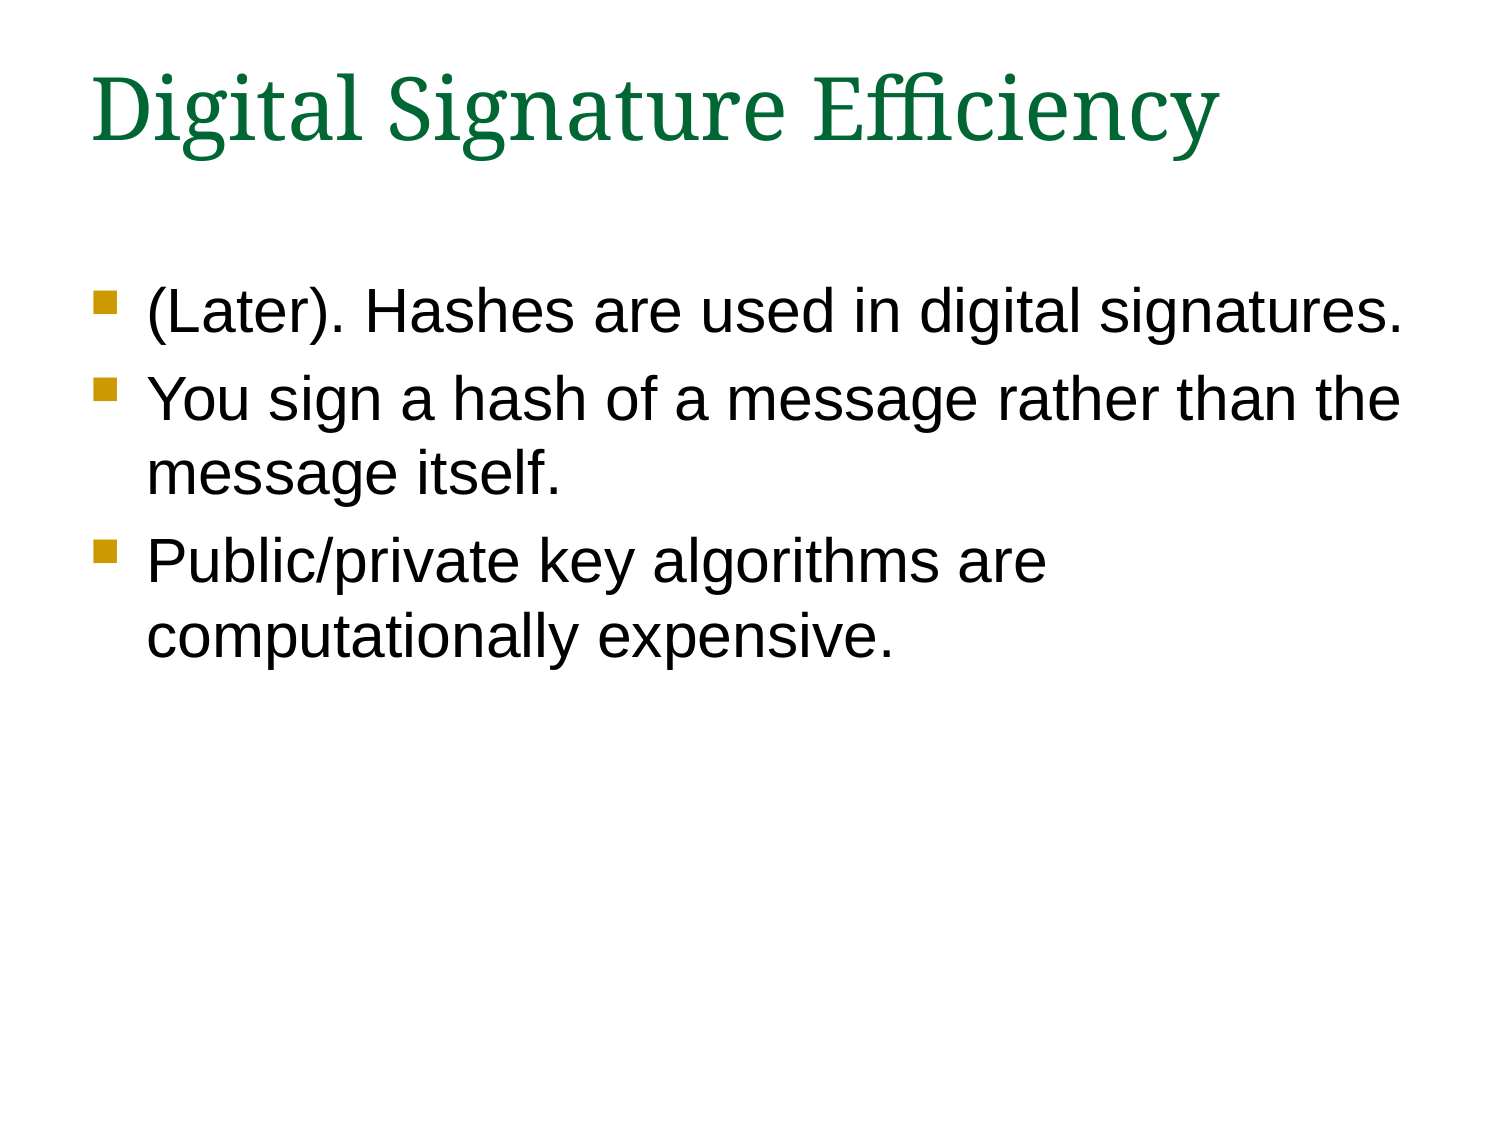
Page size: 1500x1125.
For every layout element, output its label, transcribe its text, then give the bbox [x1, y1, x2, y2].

title Digital Signature Efficiency [75, 45, 1425, 233]
list (Later). Hashes are used in digital signatures. You sign a hash of a message rather than the message itself. Public/private key algorithms are computationally expensive. [75, 262, 1425, 1006]
